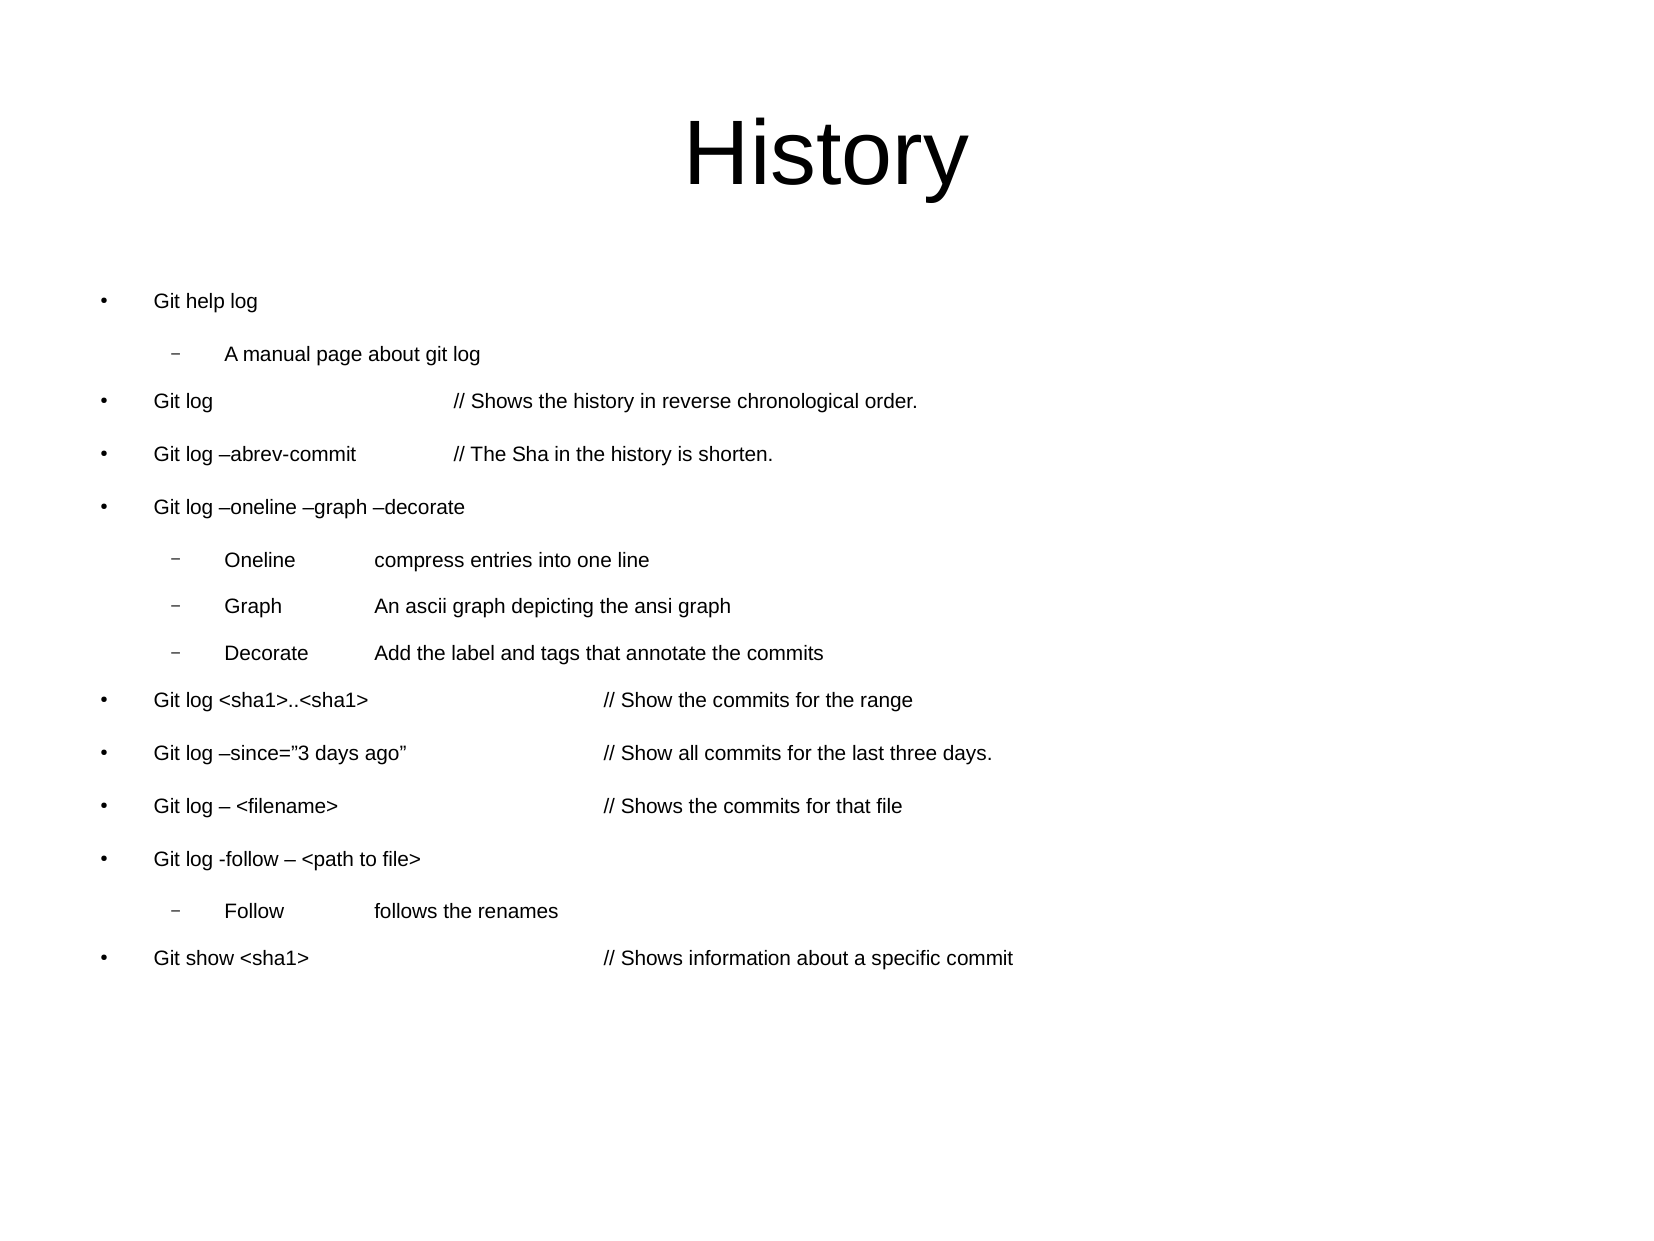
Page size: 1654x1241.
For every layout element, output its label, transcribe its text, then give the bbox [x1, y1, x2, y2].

list Git help log A manual page about git log Git log // Shows the history in reverse chronological order. Git log –abrev-commit // The Sha in the history is shorten. Git log –oneline –graph –decorate Oneline compress entries into one line Graph An ascii graph depicting the ansi graph Decorate Add the label and tags that annotate the commits Git log <sha1>..<sha1> // Show the commits for the range Git log –since=”3 days ago” // Show all commits for the last three days. Git log – <filename> // Shows the commits for that file Git log -follow – <path to file> Follow follows the renames Git show <sha1> // Shows information about a specific commit [82, 290, 1571, 1010]
title History [82, 49, 1571, 257]
